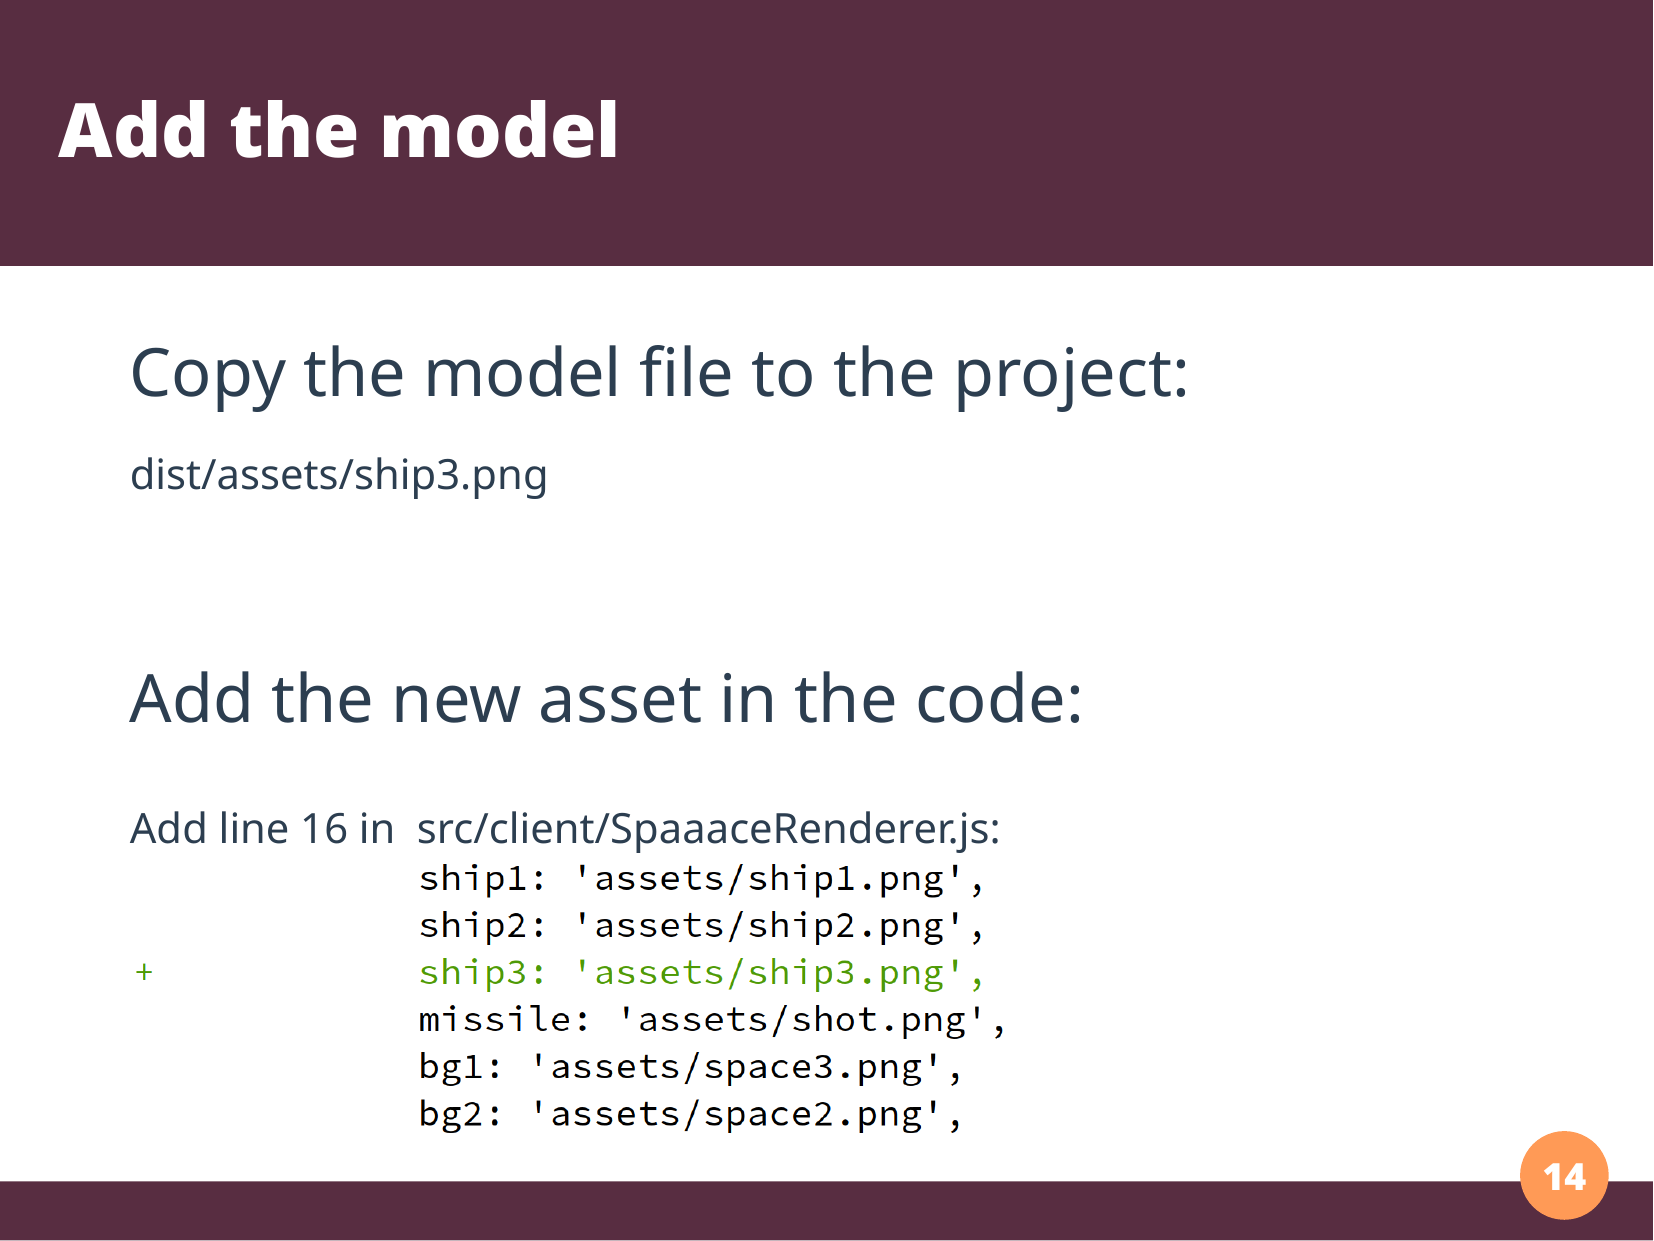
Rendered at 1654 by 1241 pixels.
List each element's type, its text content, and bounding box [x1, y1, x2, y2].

picture [133, 854, 1029, 1151]
list Copy the model file to the project: dist/assets/ship3.png Add the new asset in the code: Add line 16 in src/client/SpaaaceRenderer.js: [58, 324, 1594, 1152]
title Add the model [58, 49, 1594, 207]
